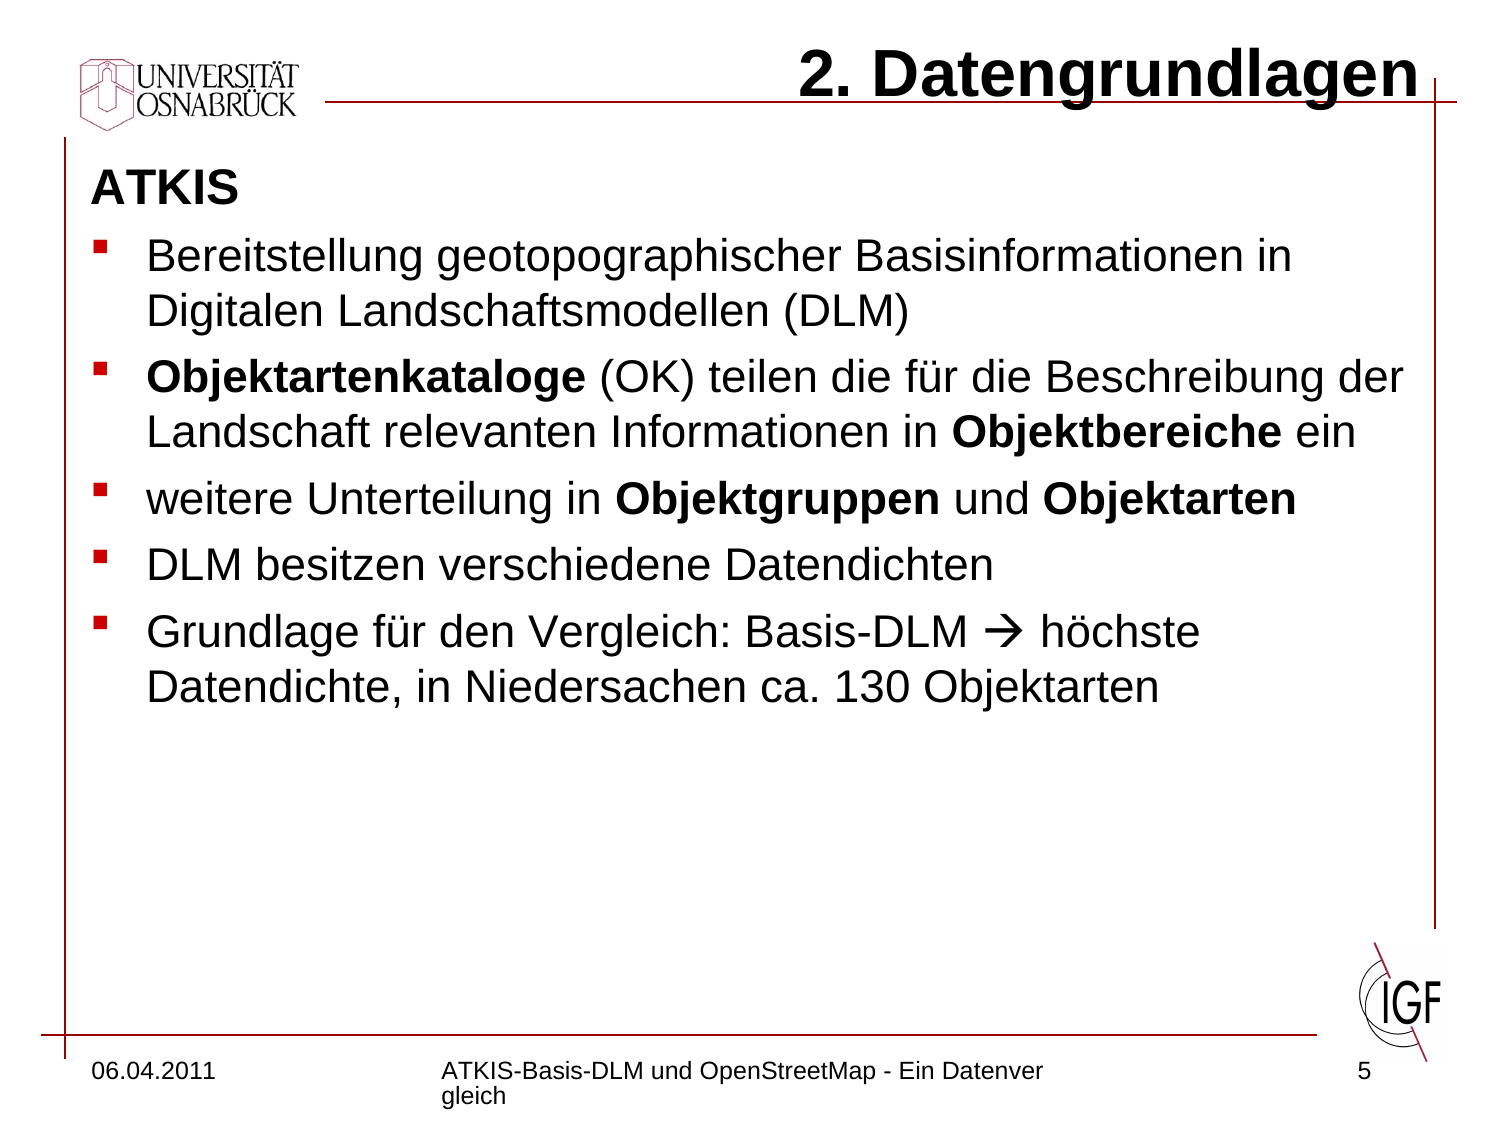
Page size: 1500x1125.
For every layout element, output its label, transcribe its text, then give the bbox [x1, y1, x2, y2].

list ATKIS Bereitstellung geotopographischer Basisinformationen in Digitalen Landschaftsmodellen (DLM) Objektartenkataloge (OK) teilen die für die Beschreibung der Landschaft relevanten Informationen in Objektbereiche ein weitere Unterteilung in Objektgruppen und Objektarten DLM besitzen verschiedene Datendichten Grundlage für den Vergleich: Basis-DLM  höchste Datendichte, in Niedersachen ca. 130 Objektarten [75, 146, 1426, 1019]
picture [79, 59, 299, 131]
picture [1359, 942, 1448, 1062]
title 2. Datengrundlagen [460, 18, 1436, 121]
